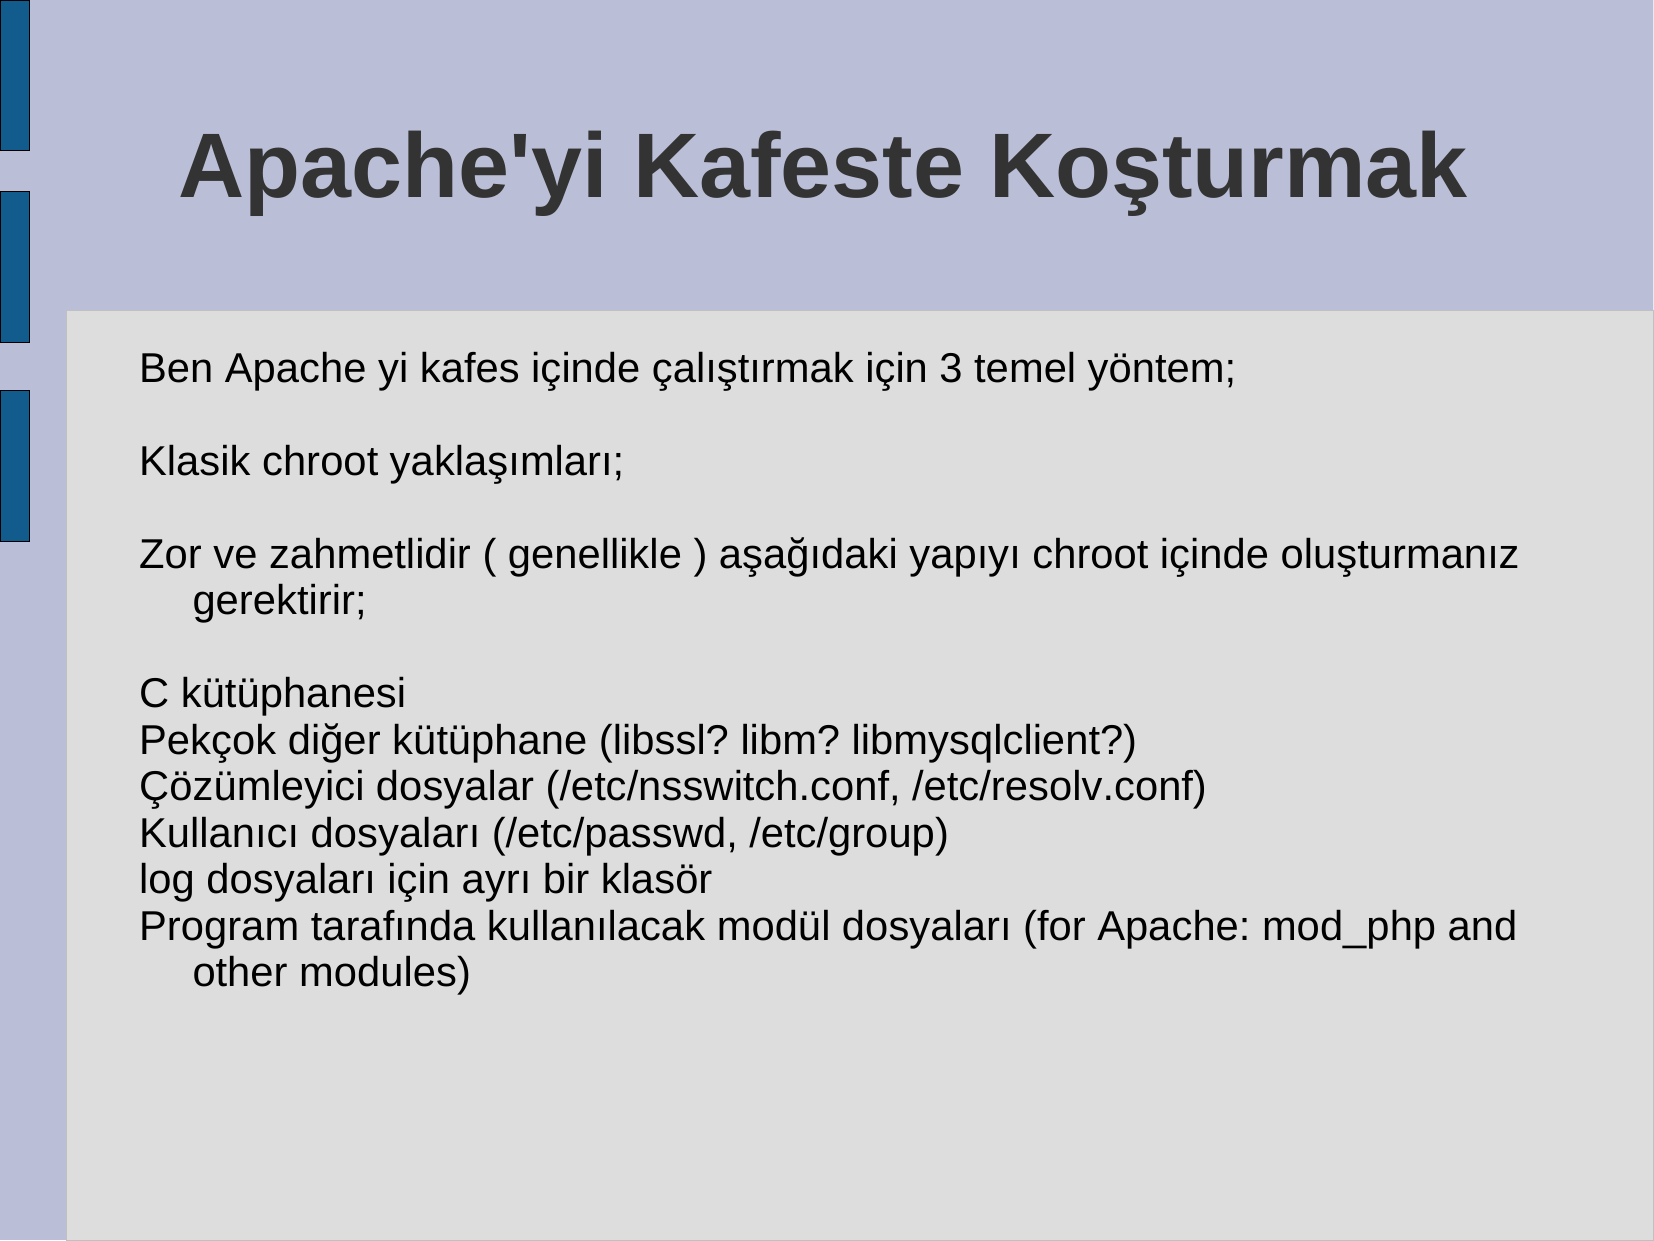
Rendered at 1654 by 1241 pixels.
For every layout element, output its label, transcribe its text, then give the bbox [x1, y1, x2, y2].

title Apache'yi Kafeste Koşturmak [118, 59, 1531, 274]
list Ben Apache yi kafes içinde çalıştırmak için 3 temel yöntem; Klasik chroot yaklaşımları; Zor ve zahmetlidir ( genellikle ) aşağıdaki yapıyı chroot içinde oluşturmanız gerektirir; C kütüphanesi Pekçok diğer kütüphane (libssl? libm? libmysqlclient?) Çözümleyici dosyalar (/etc/nsswitch.conf, /etc/resolv.conf) Kullanıcı dosyaları (/etc/passwd, /etc/group) log dosyaları için ayrı bir klasör Program tarafında kullanılacak modül dosyaları (for Apache: mod_php and other modules) [121, 344, 1534, 1127]
